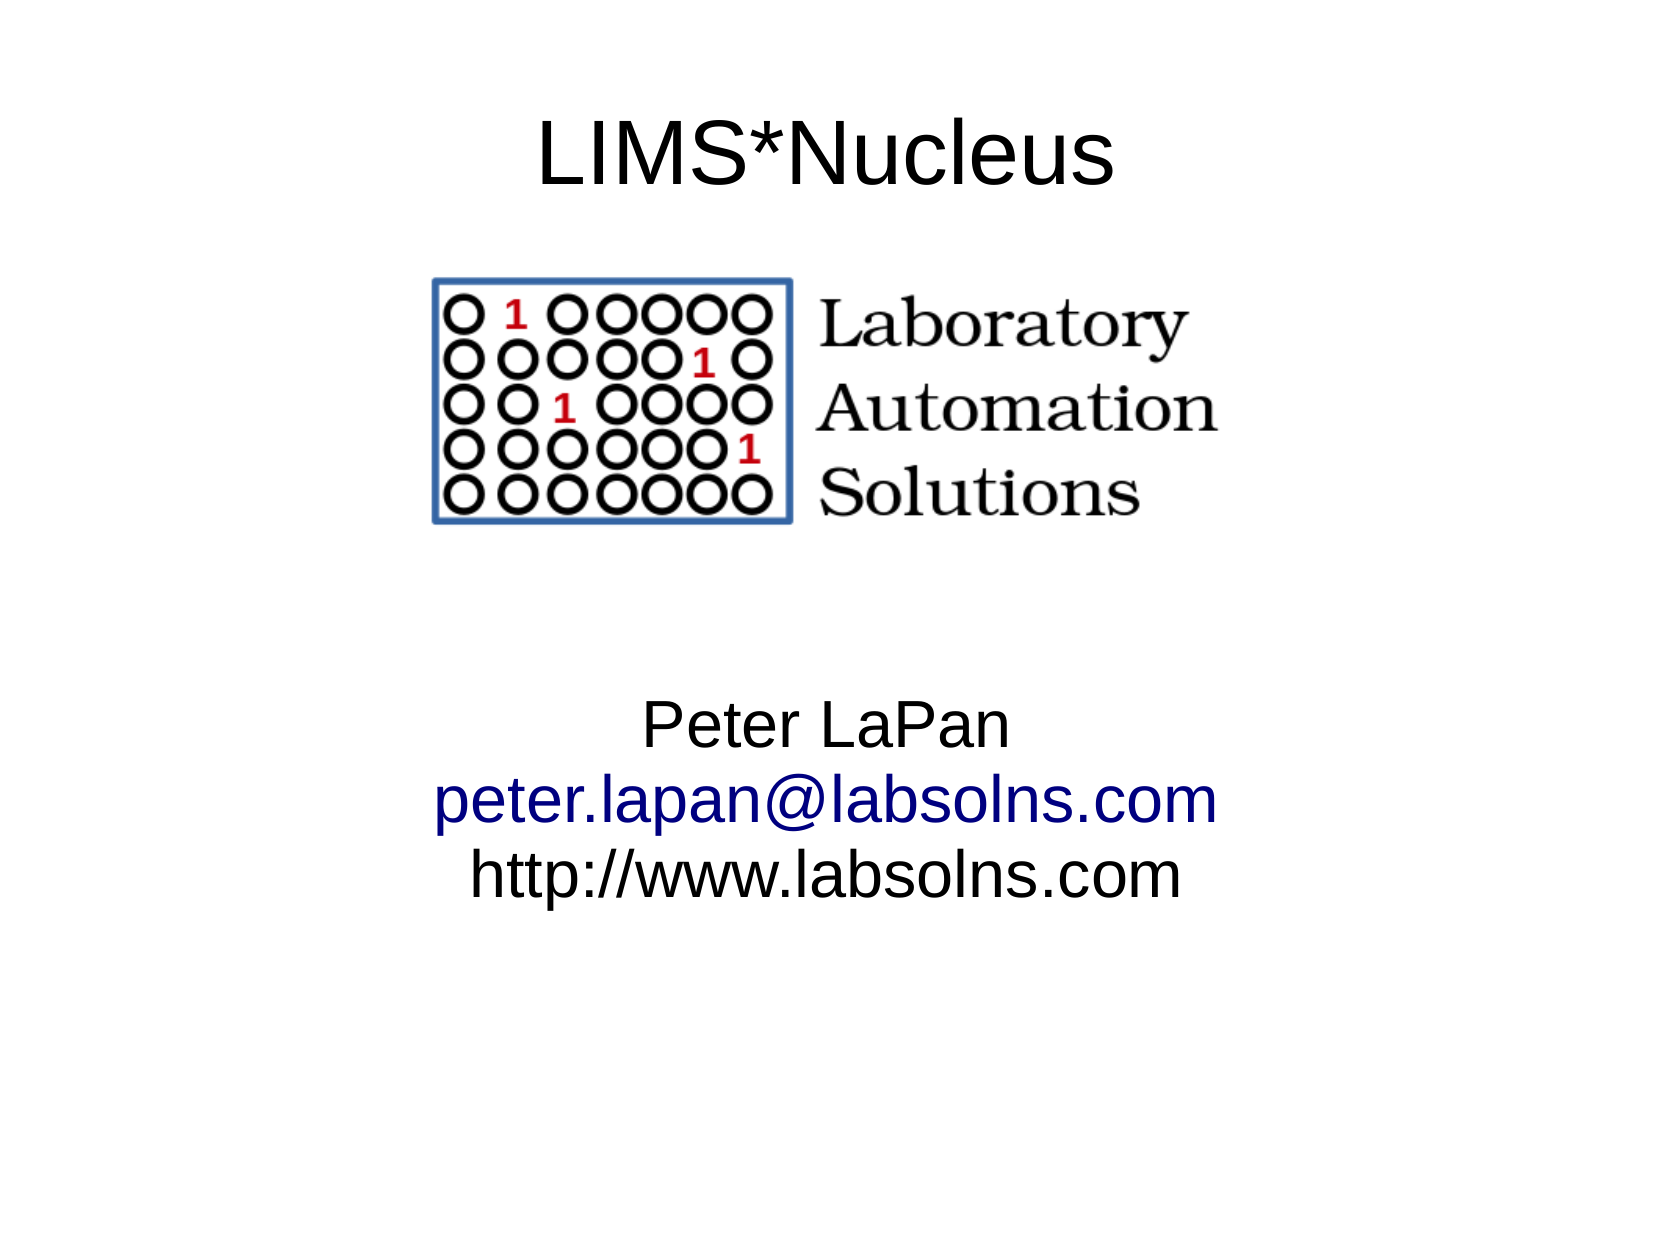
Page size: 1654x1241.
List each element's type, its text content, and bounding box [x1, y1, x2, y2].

picture [421, 265, 1232, 540]
title LIMS*Nucleus [82, 49, 1571, 257]
subtitle Peter LaPan peter.lapan@labsolns.com http://www.labsolns.com [82, 290, 1571, 1010]
